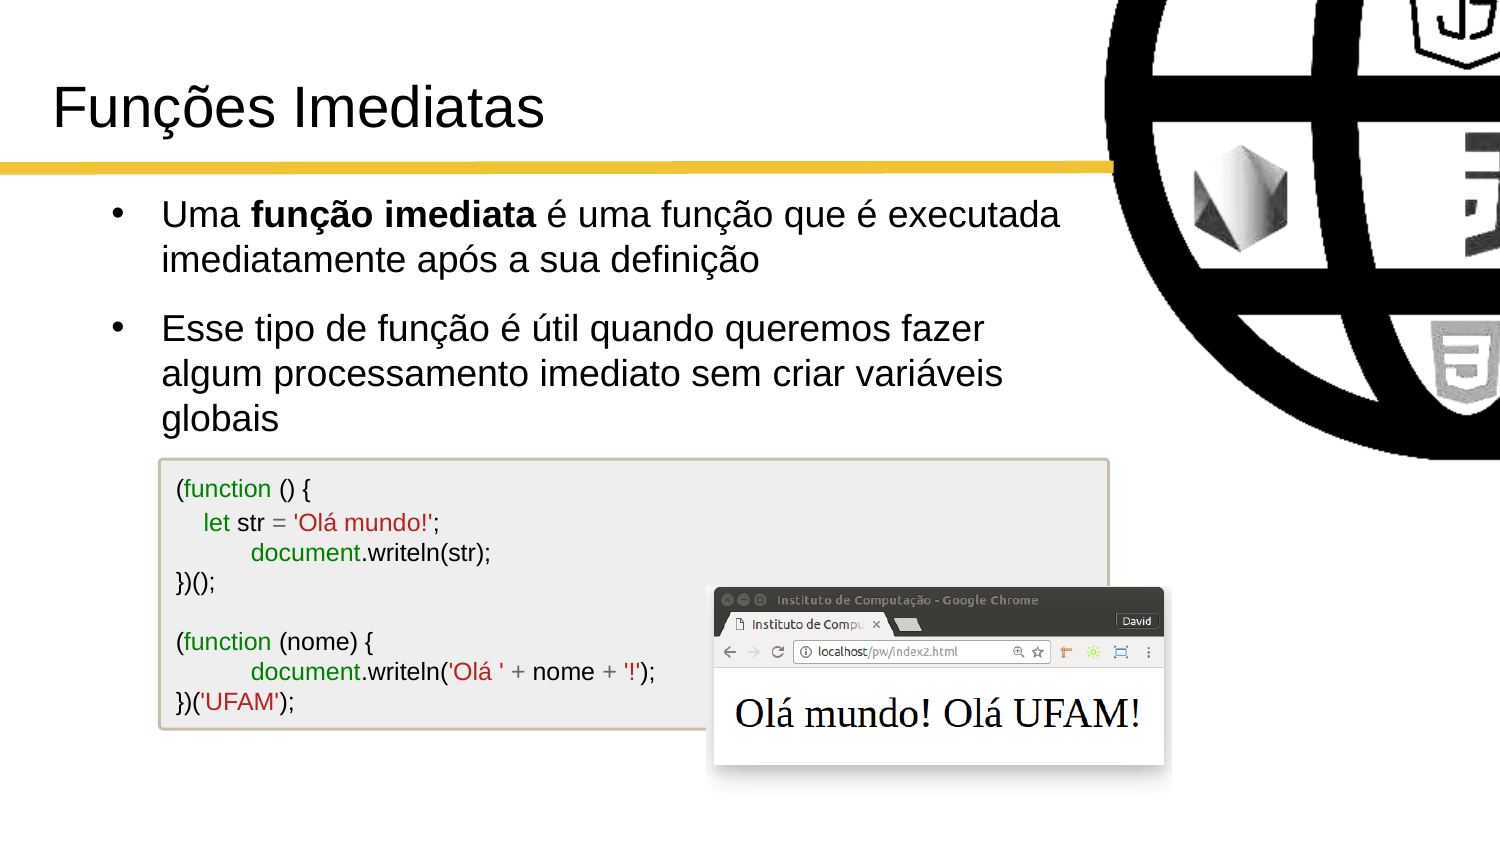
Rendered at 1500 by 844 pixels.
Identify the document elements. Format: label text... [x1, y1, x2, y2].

text_box Uma função imediata é uma função que é executada imediatamente após a sua definição Esse tipo de função é útil quando queremos fazer algum processamento imediato sem criar variáveis globais [90, 182, 1109, 392]
picture [1078, 0, 1500, 532]
picture [706, 586, 1172, 793]
text_box (function () { let str = 'Olá mundo!'; document.writeln(str); })(); (function (nome) { document.writeln('Olá ' + nome + '!'); })('UFAM'); [159, 459, 1109, 730]
text_box Funções Imediatas [37, 33, 1463, 175]
